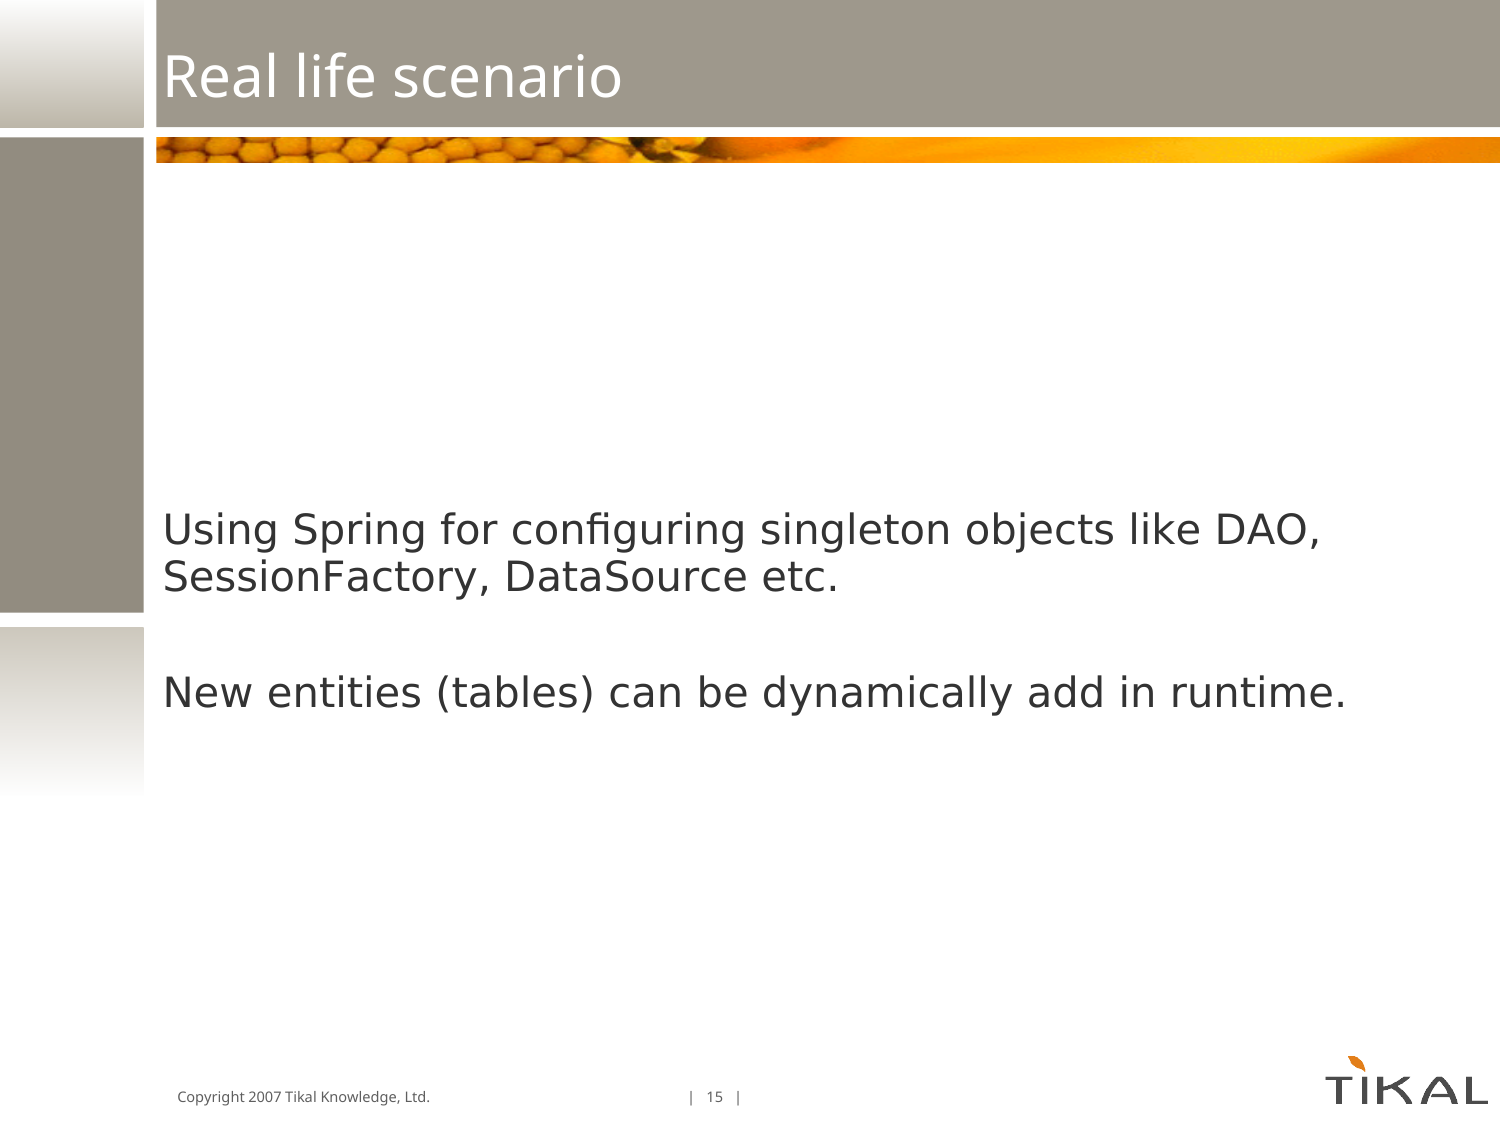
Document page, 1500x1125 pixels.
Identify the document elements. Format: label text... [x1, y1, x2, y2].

title Real life scenario [162, 24, 1449, 125]
subtitle Using Spring for configuring singleton objects like DAO, SessionFactory, DataSource etc. New entities (tables) can be dynamically add in runtime. [162, 187, 1474, 1037]
picture [156, 137, 1500, 163]
picture [1312, 1034, 1500, 1125]
